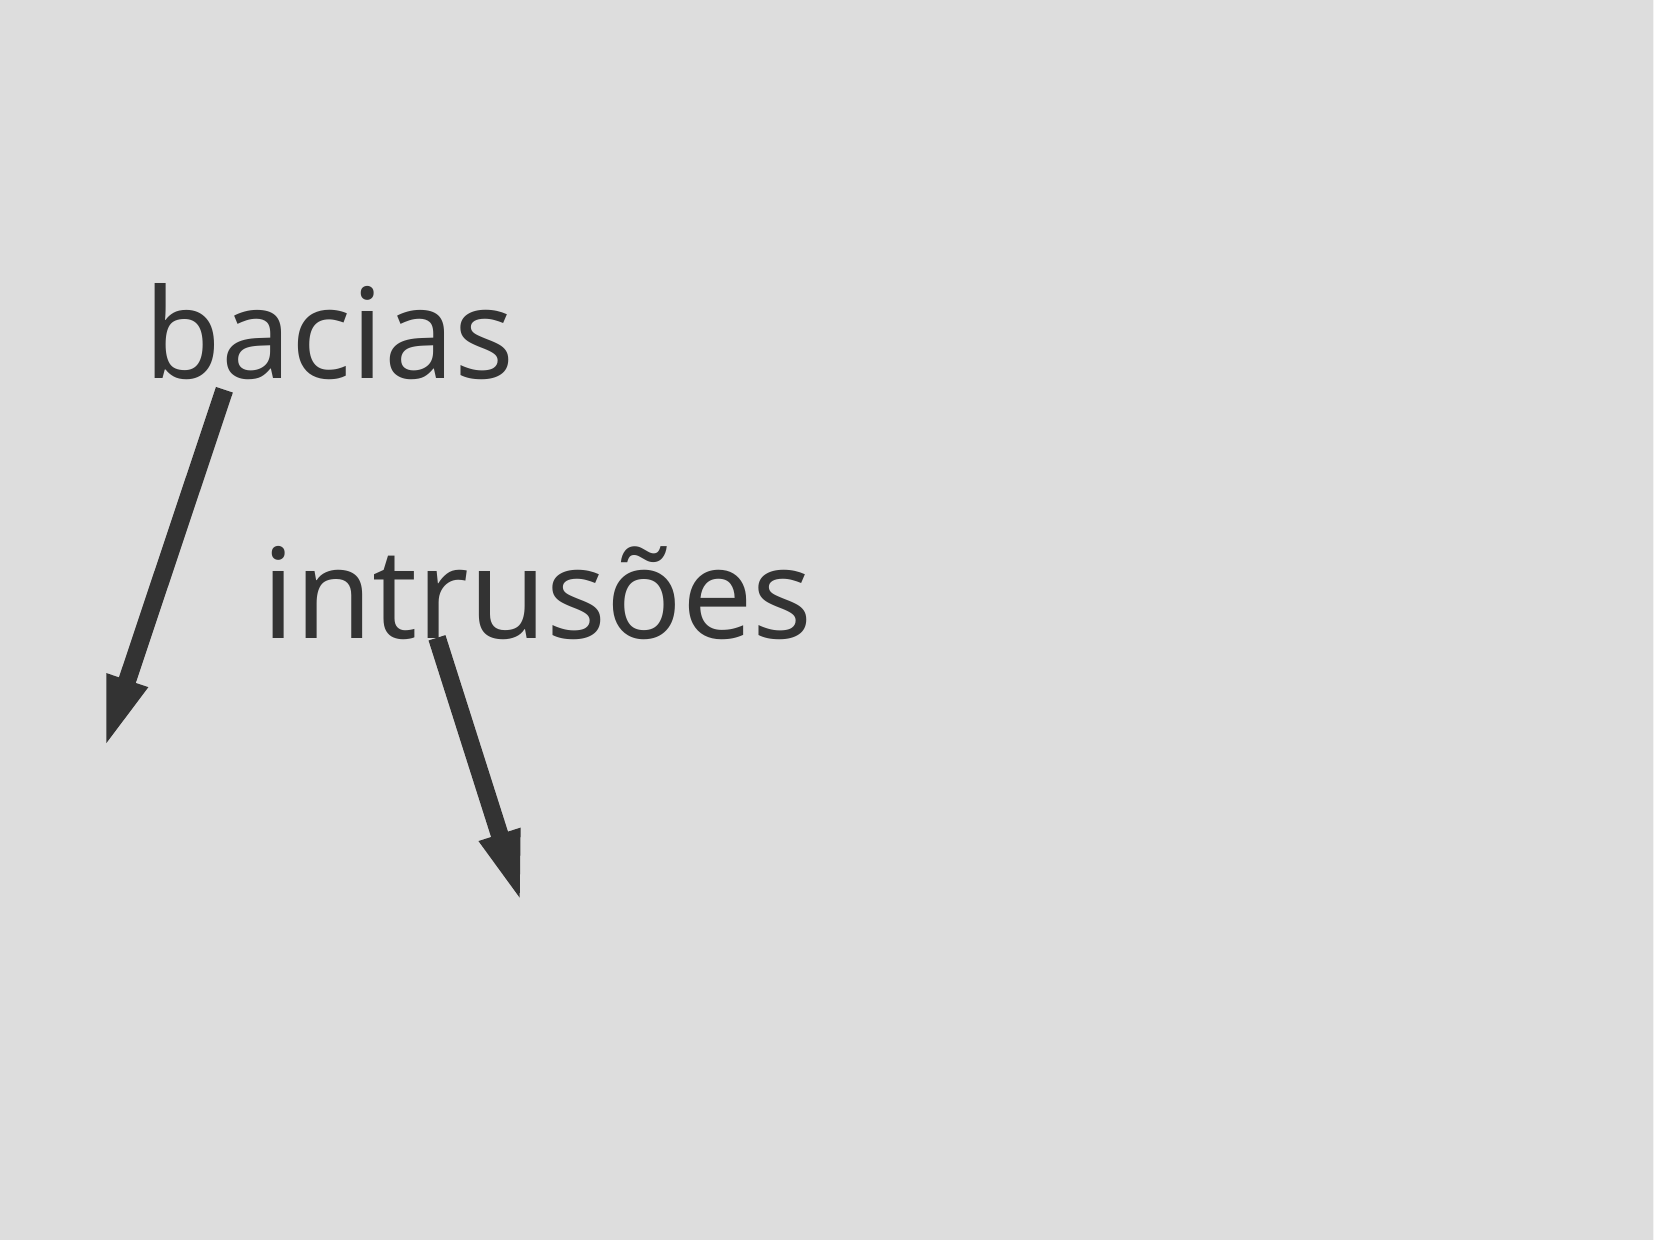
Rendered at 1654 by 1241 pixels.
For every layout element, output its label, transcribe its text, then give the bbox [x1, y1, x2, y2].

picture [2, 0, 1654, 1241]
text_box intrusões [248, 497, 644, 674]
text_box bacias [129, 237, 401, 414]
